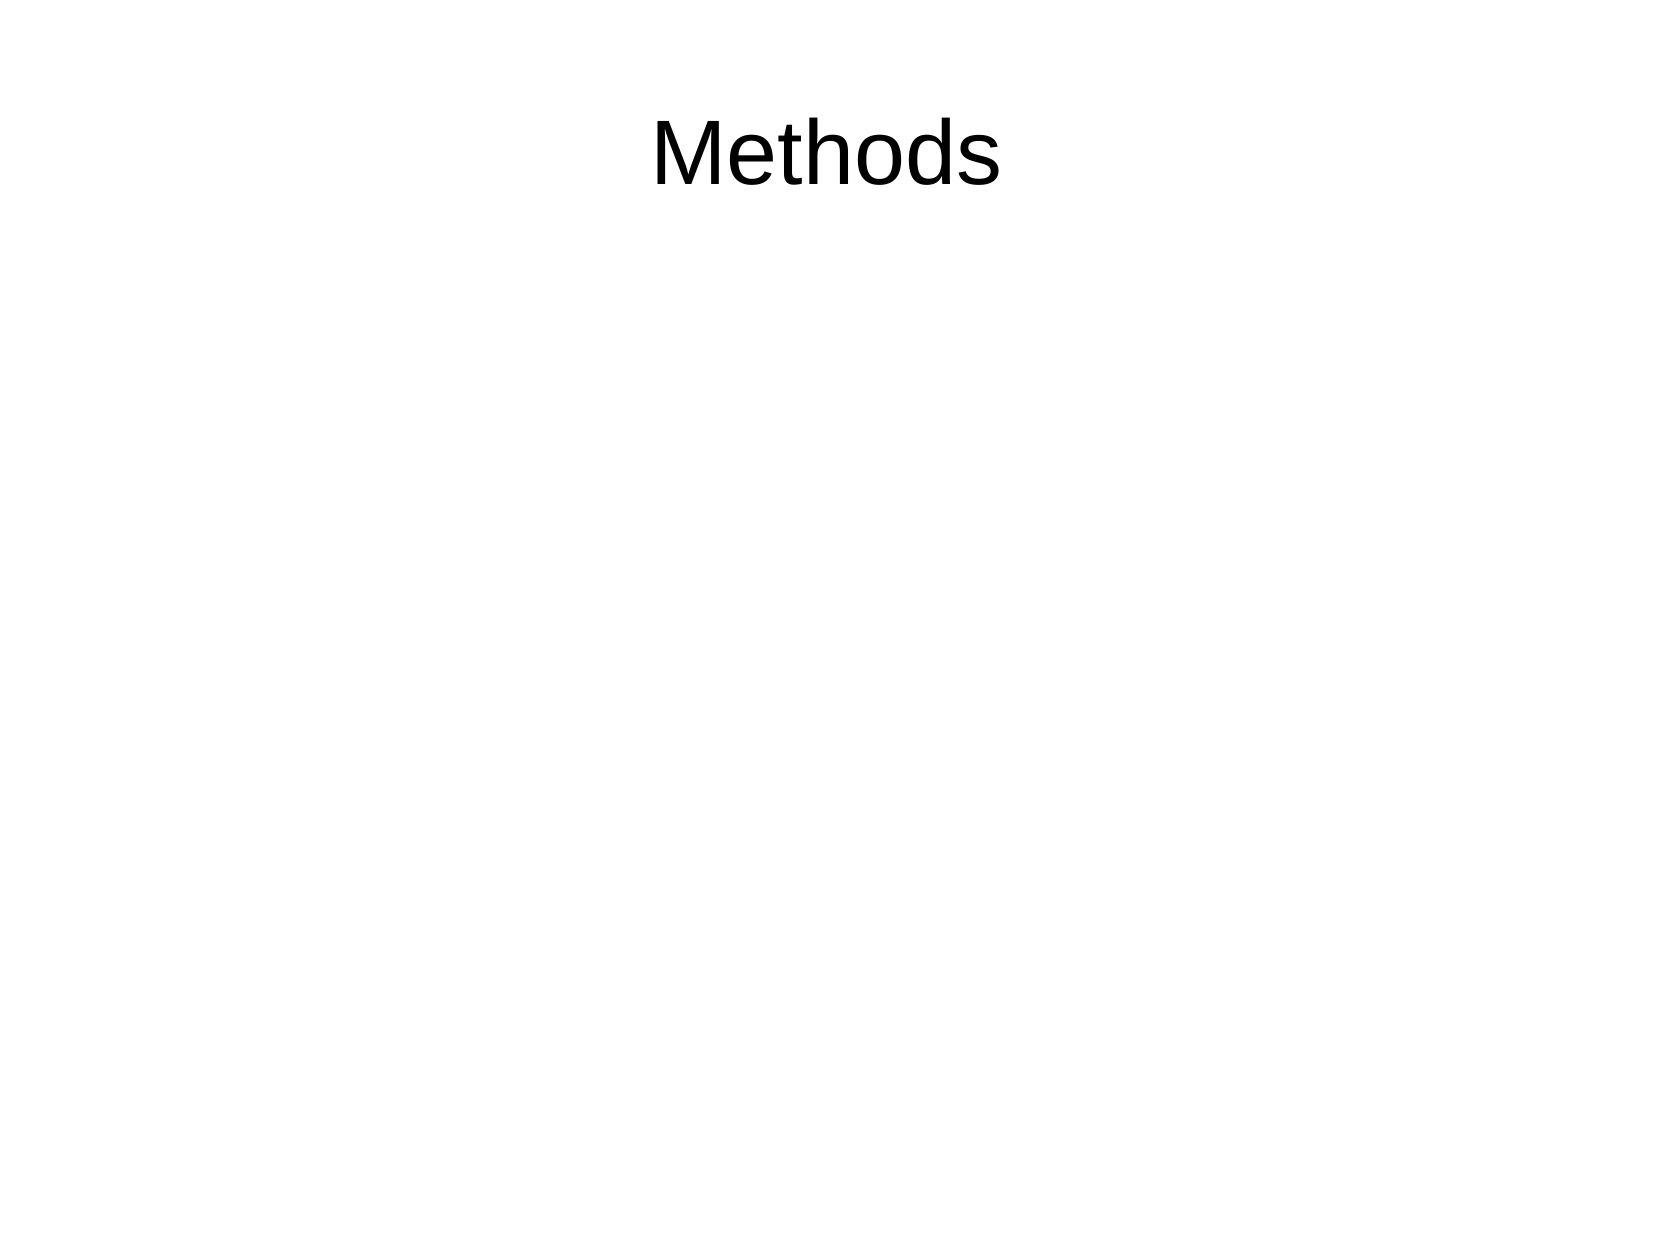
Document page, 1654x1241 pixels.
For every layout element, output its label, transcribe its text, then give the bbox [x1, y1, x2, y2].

title Methods [82, 49, 1571, 257]
